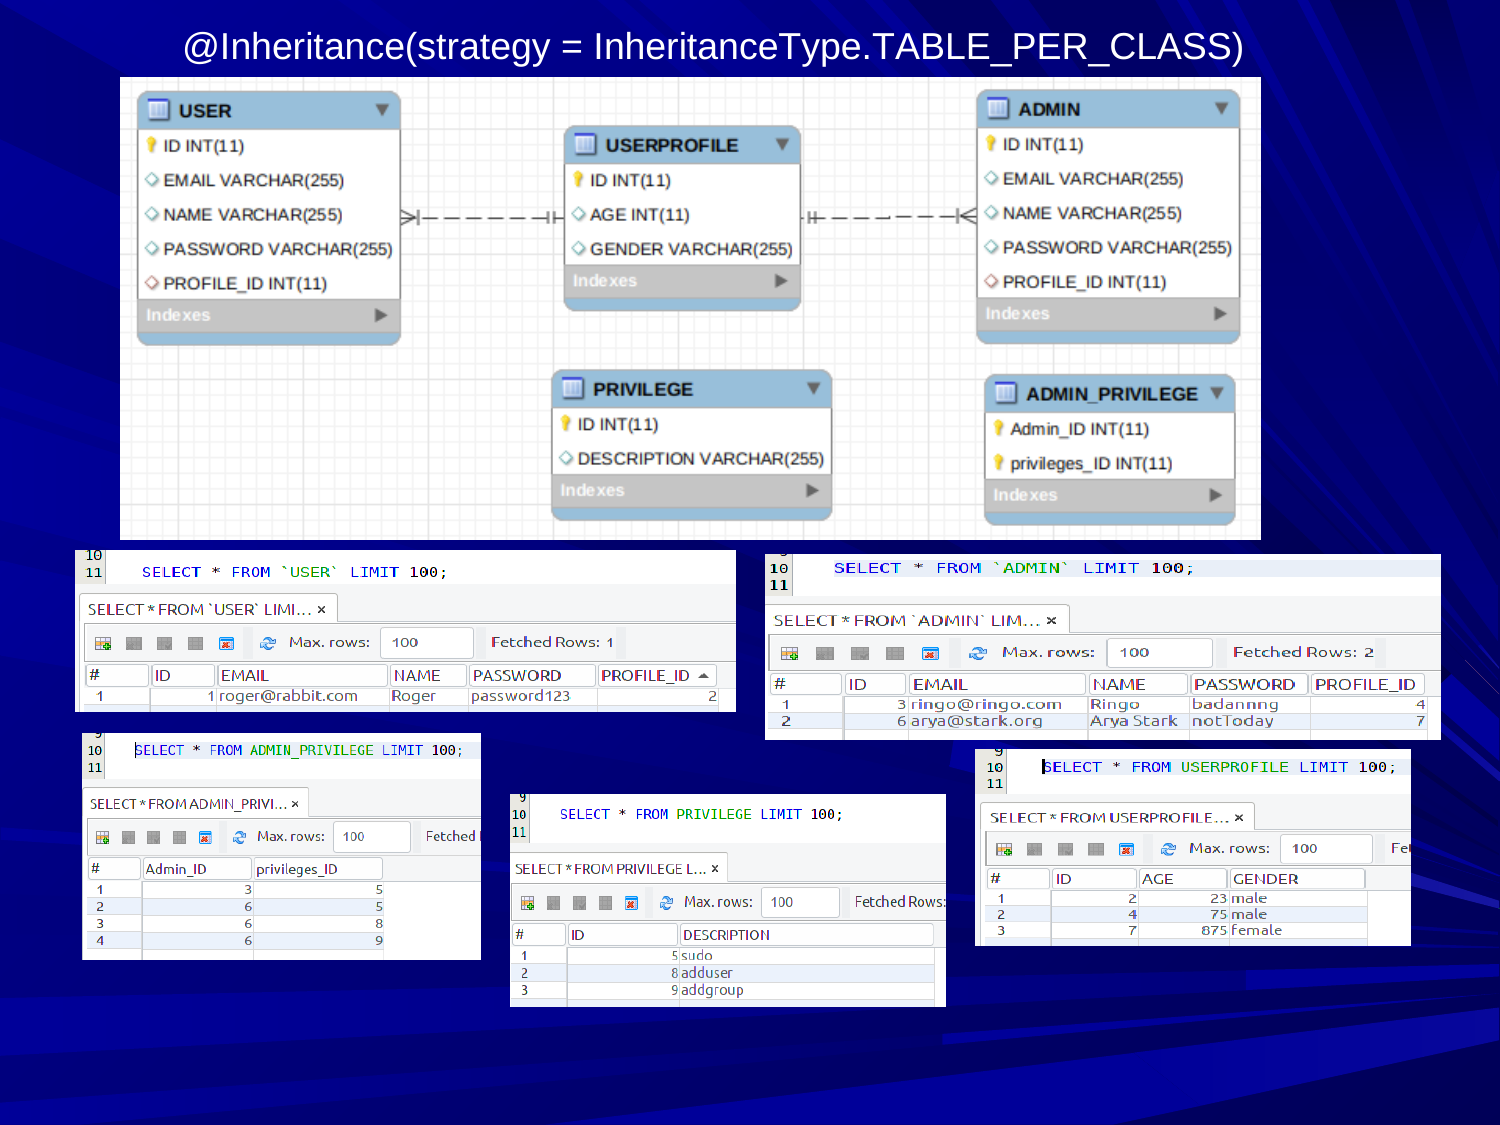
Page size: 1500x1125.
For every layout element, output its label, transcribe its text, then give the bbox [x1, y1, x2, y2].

text_box @Inheritance(strategy = InheritanceType.TABLE_PER_CLASS) [167, 15, 1261, 75]
picture [120, 77, 1261, 540]
picture [510, 794, 946, 1007]
picture [75, 550, 736, 712]
picture [765, 554, 1441, 740]
picture [82, 733, 481, 961]
picture [975, 749, 1411, 946]
